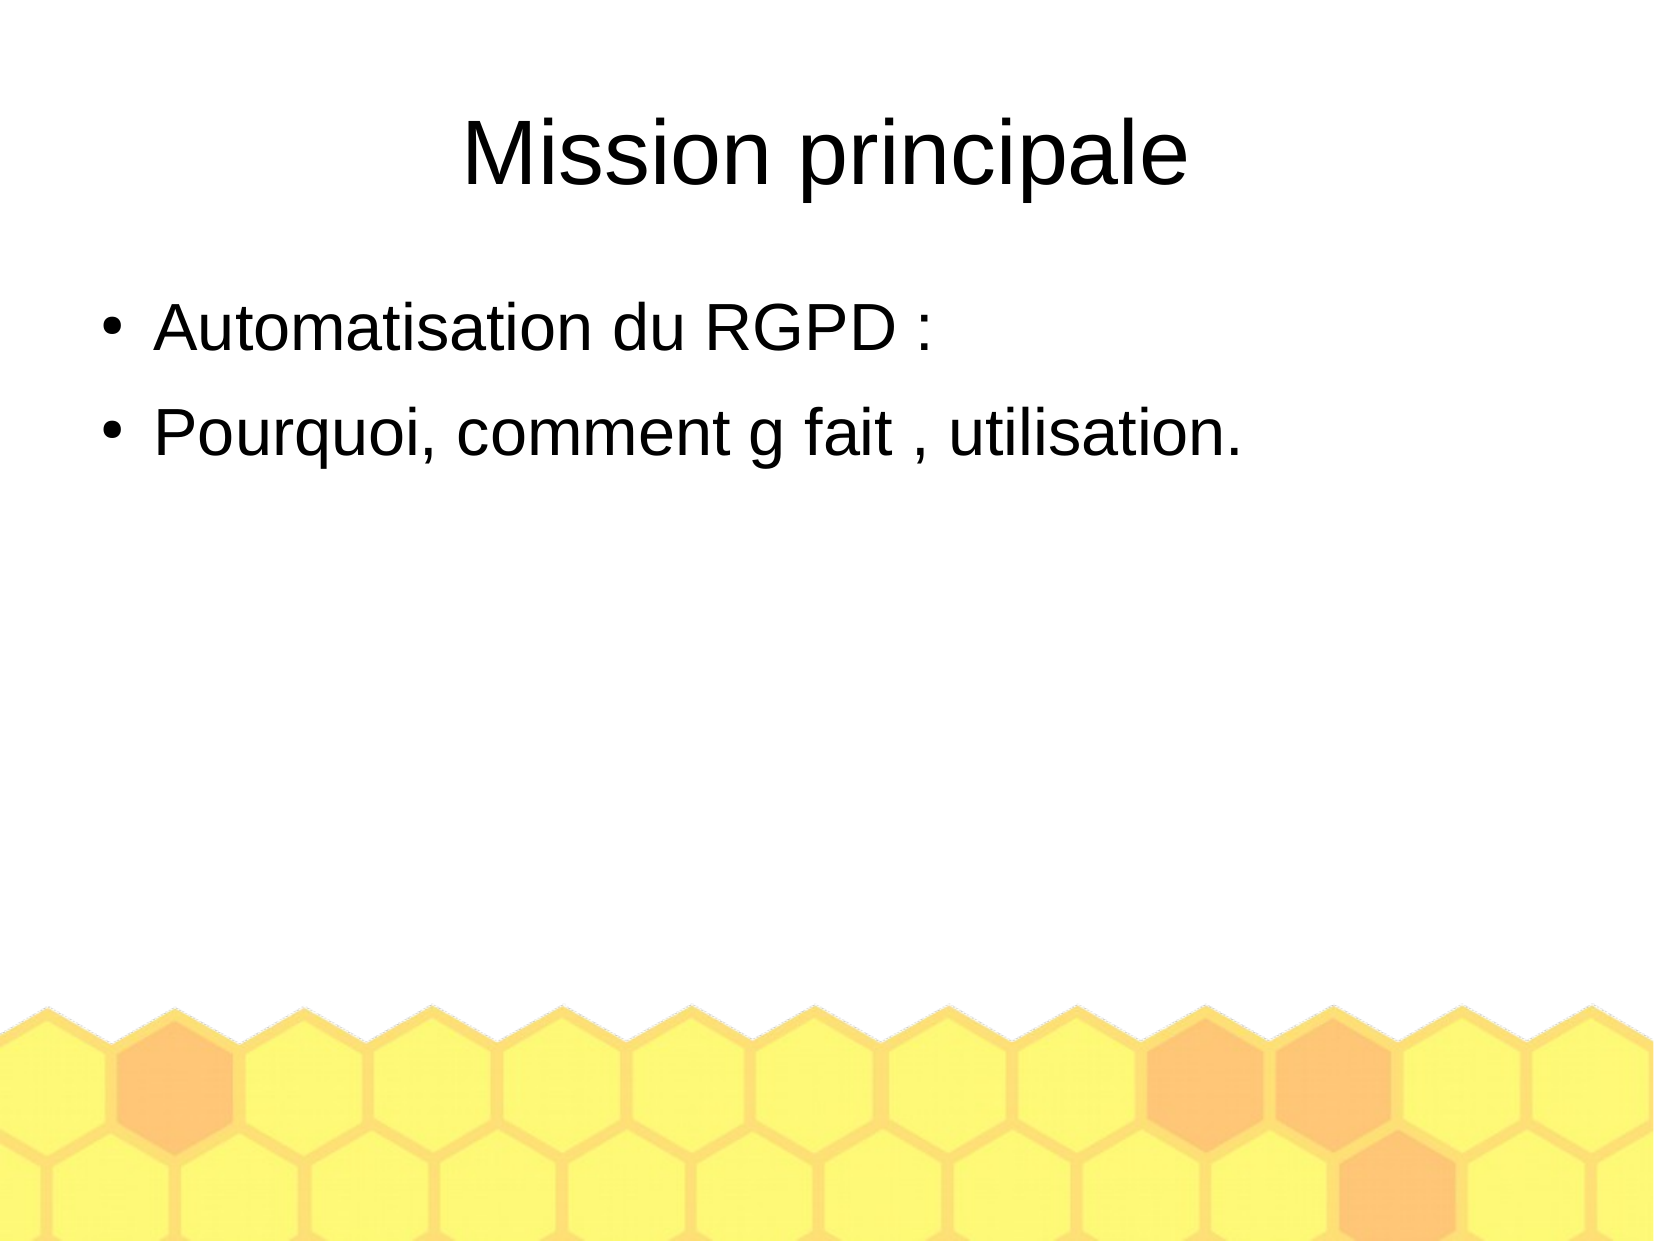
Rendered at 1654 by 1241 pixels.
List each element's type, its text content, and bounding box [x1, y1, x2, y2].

list Automatisation du RGPD : Pourquoi, comment g fait , utilisation. [82, 290, 1571, 1010]
picture [0, 1001, 1654, 1241]
title Mission principale [82, 49, 1571, 257]
